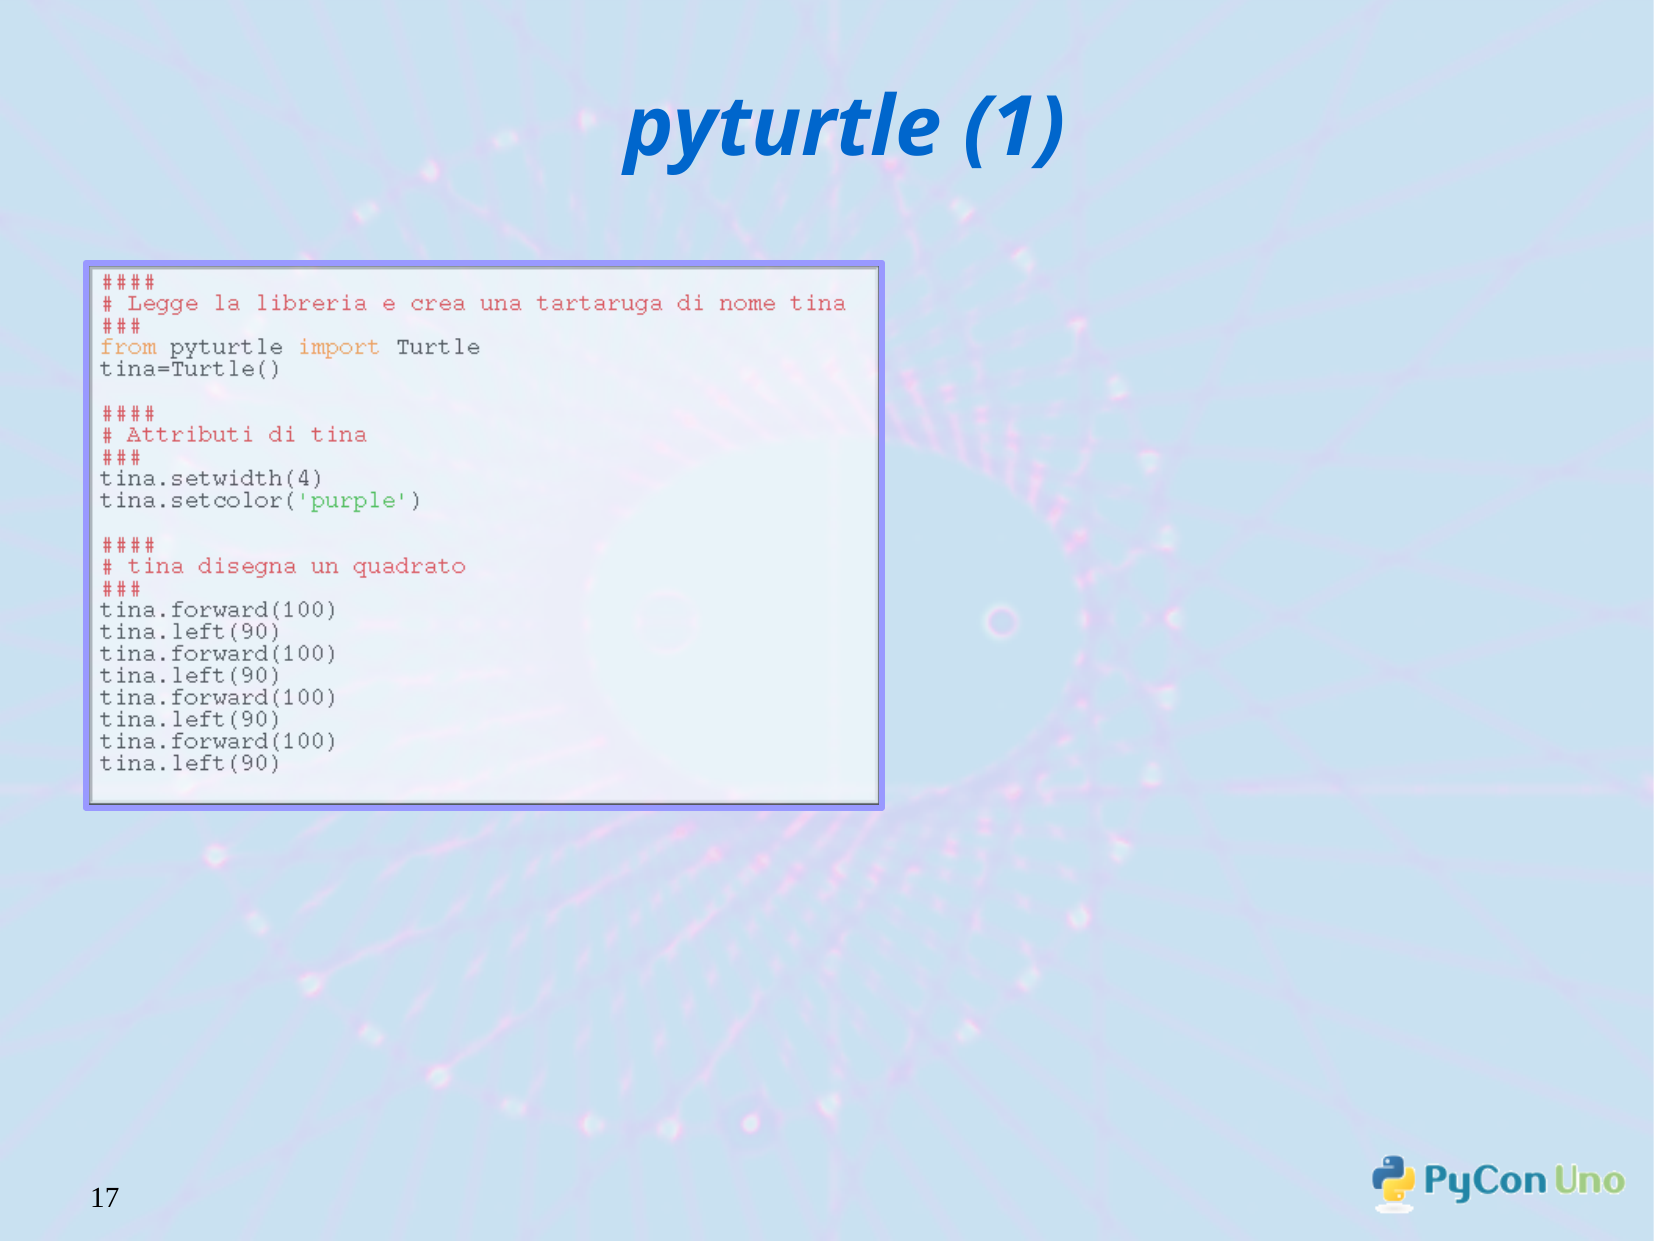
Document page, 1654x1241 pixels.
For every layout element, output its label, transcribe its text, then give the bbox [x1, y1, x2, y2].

title pyturtle (1) [139, 19, 1552, 227]
picture [0, 0, 1654, 1241]
